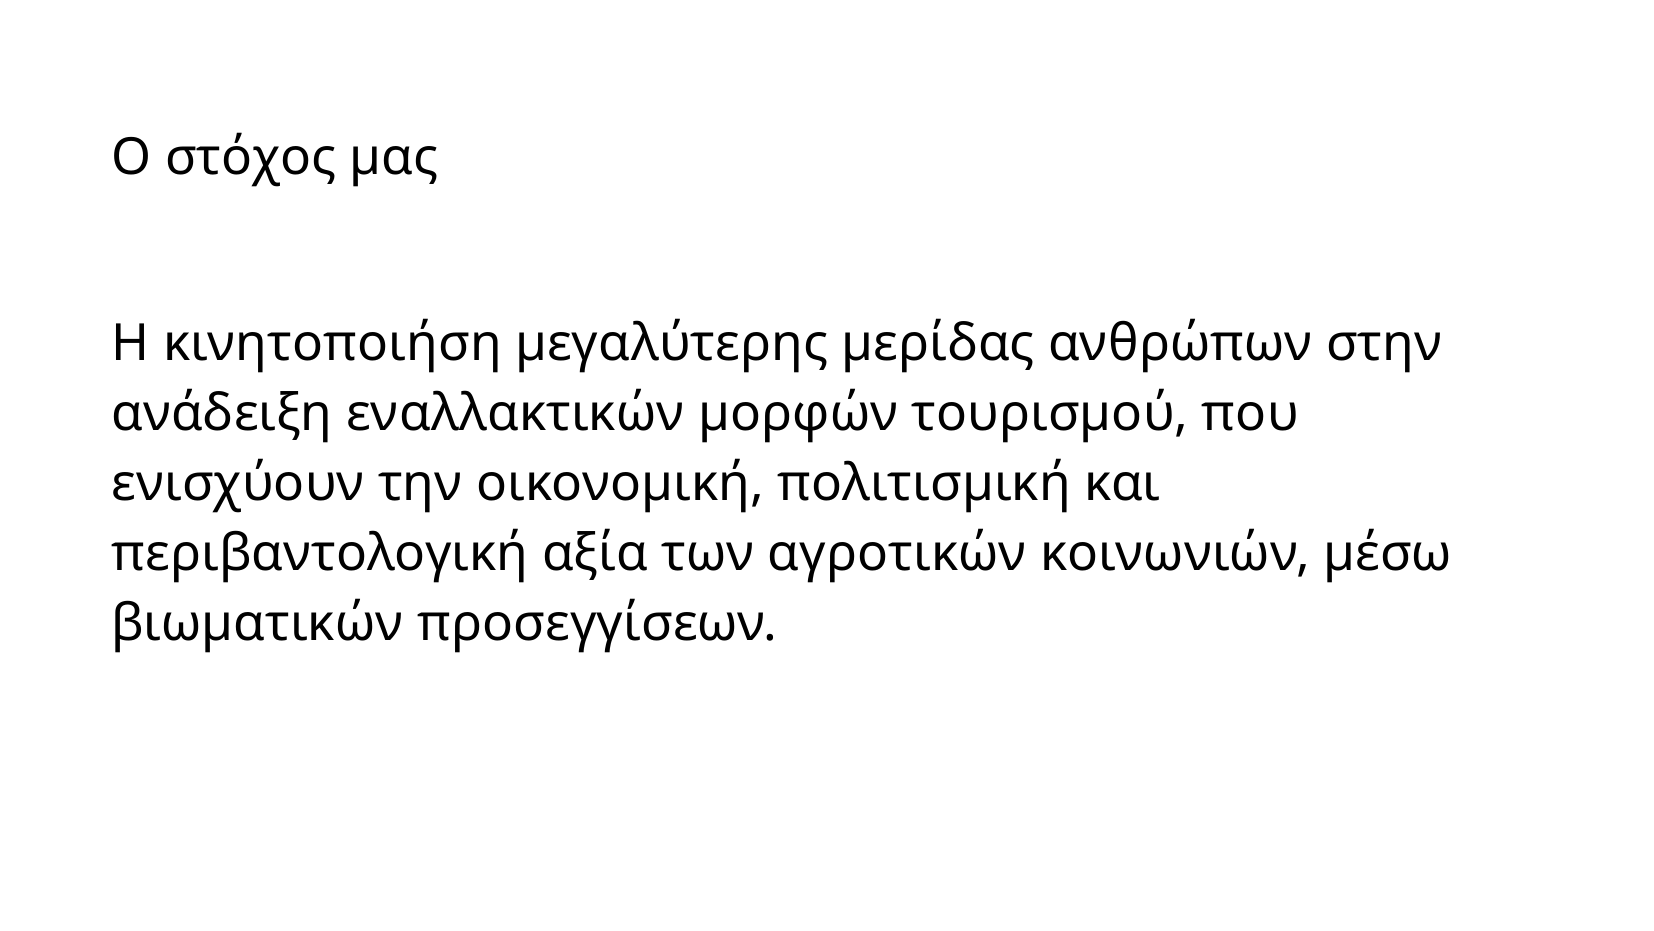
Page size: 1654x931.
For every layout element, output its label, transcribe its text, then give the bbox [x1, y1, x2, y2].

list Ο στόχος μας Η κινητοποιήση μεγαλύτερης μερίδας ανθρώπων στην ανάδειξη εναλλακτικών μορφών τουρισμού, που ενισχύουν την οικονομική, πολιτισμική και περιβαντολογική αξία των αγροτικών κοινωνιών, μέσω βιωματικών προσεγγίσεων. [56, 120, 1546, 660]
